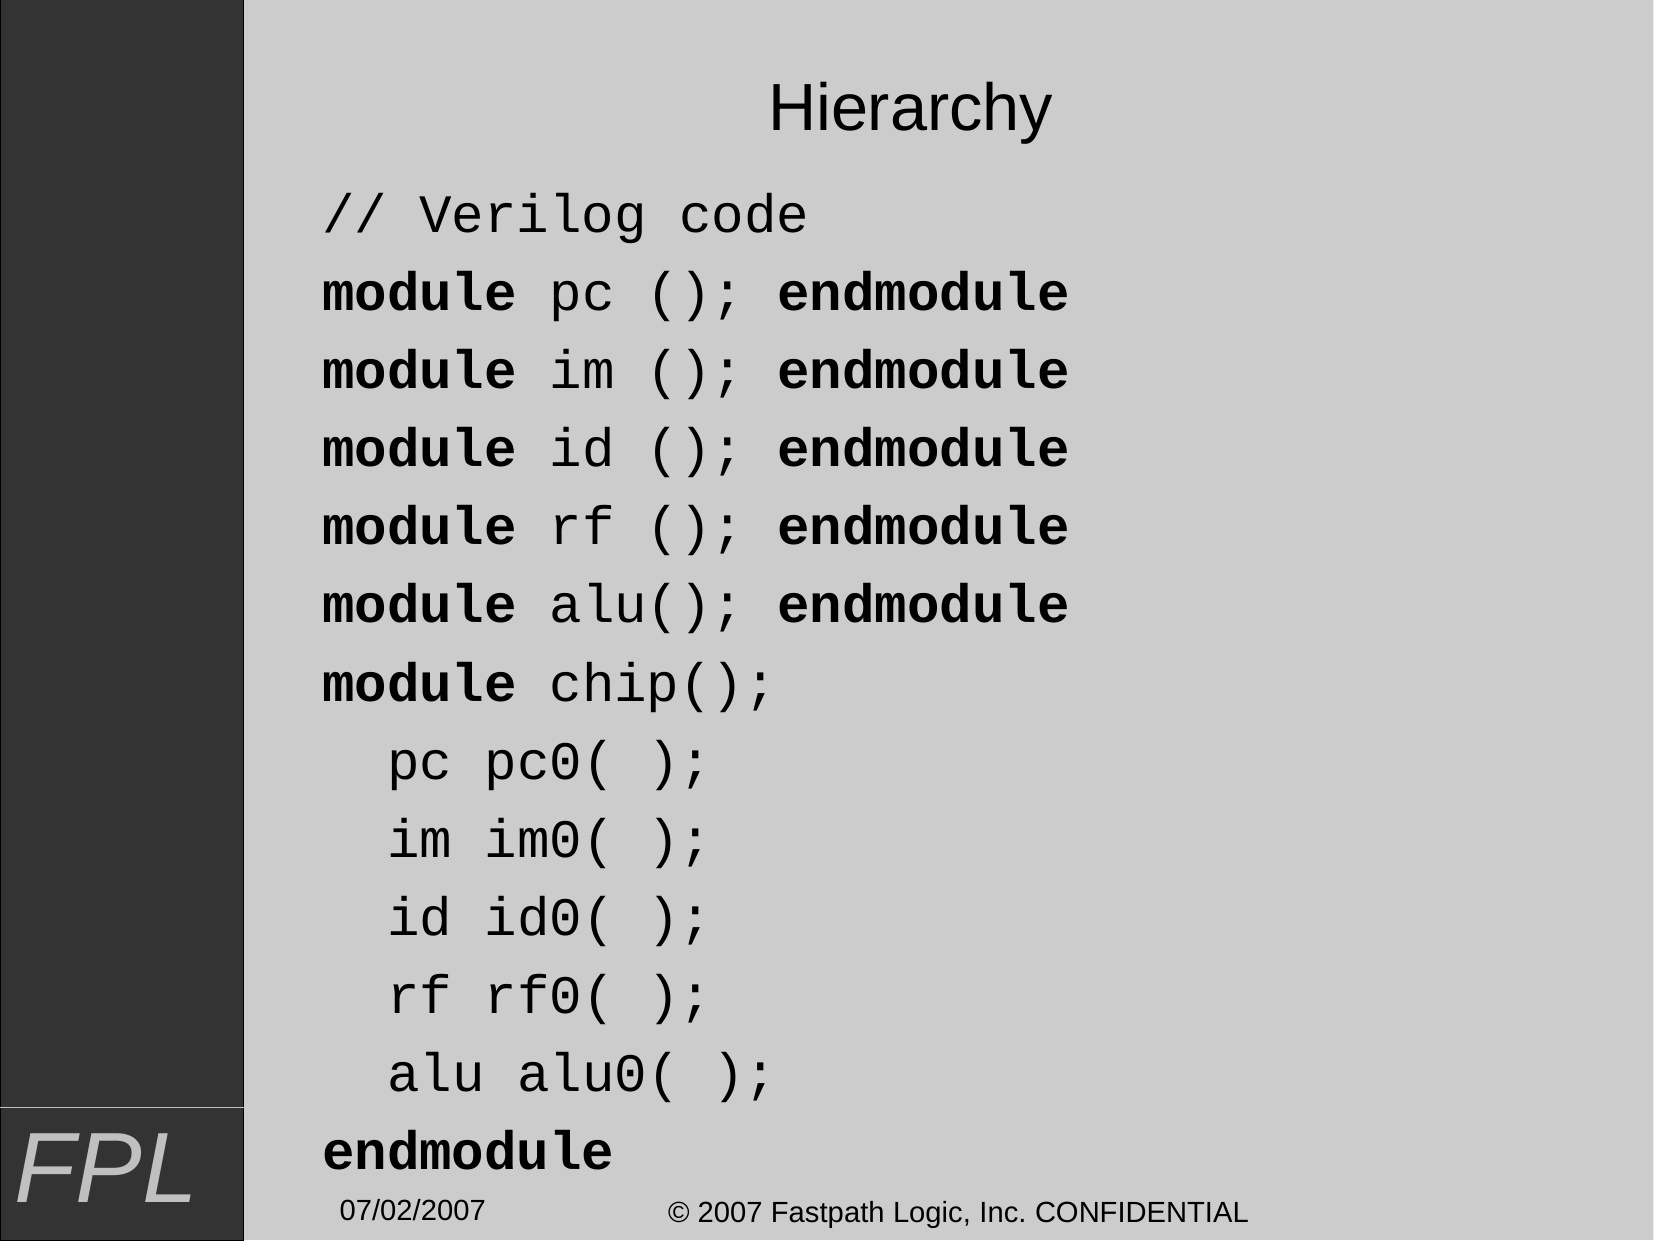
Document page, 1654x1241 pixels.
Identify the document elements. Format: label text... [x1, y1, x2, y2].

subtitle // Verilog code module pc (); endmodule module im (); endmodule module id (); endmodule module rf (); endmodule module alu(); endmodule module chip(); pc pc0( ); im im0( ); id id0( ); rf rf0( ); alu alu0( ); endmodule [322, 185, 1635, 1241]
title Hierarchy [359, 0, 1463, 216]
